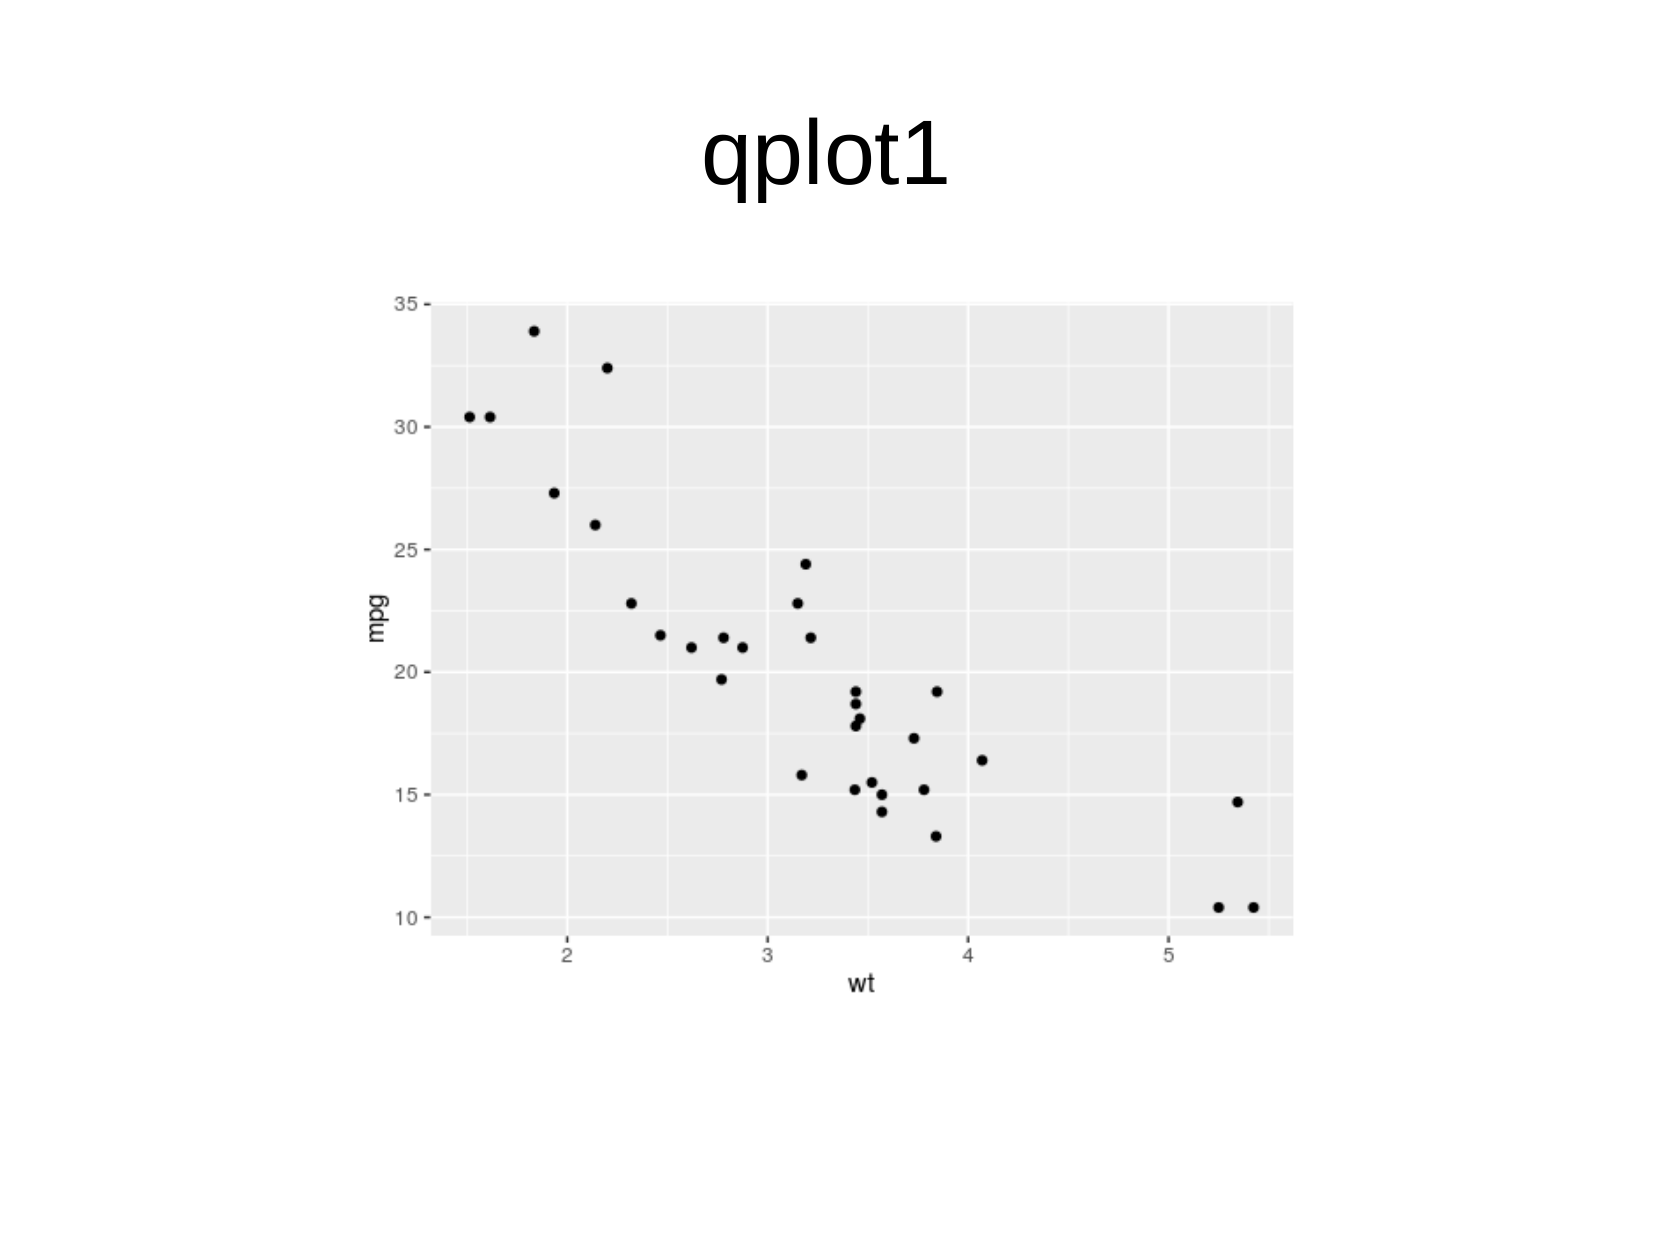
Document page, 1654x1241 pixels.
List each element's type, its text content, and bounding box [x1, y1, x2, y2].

title qplot1 [82, 49, 1571, 257]
picture [347, 290, 1306, 1010]
